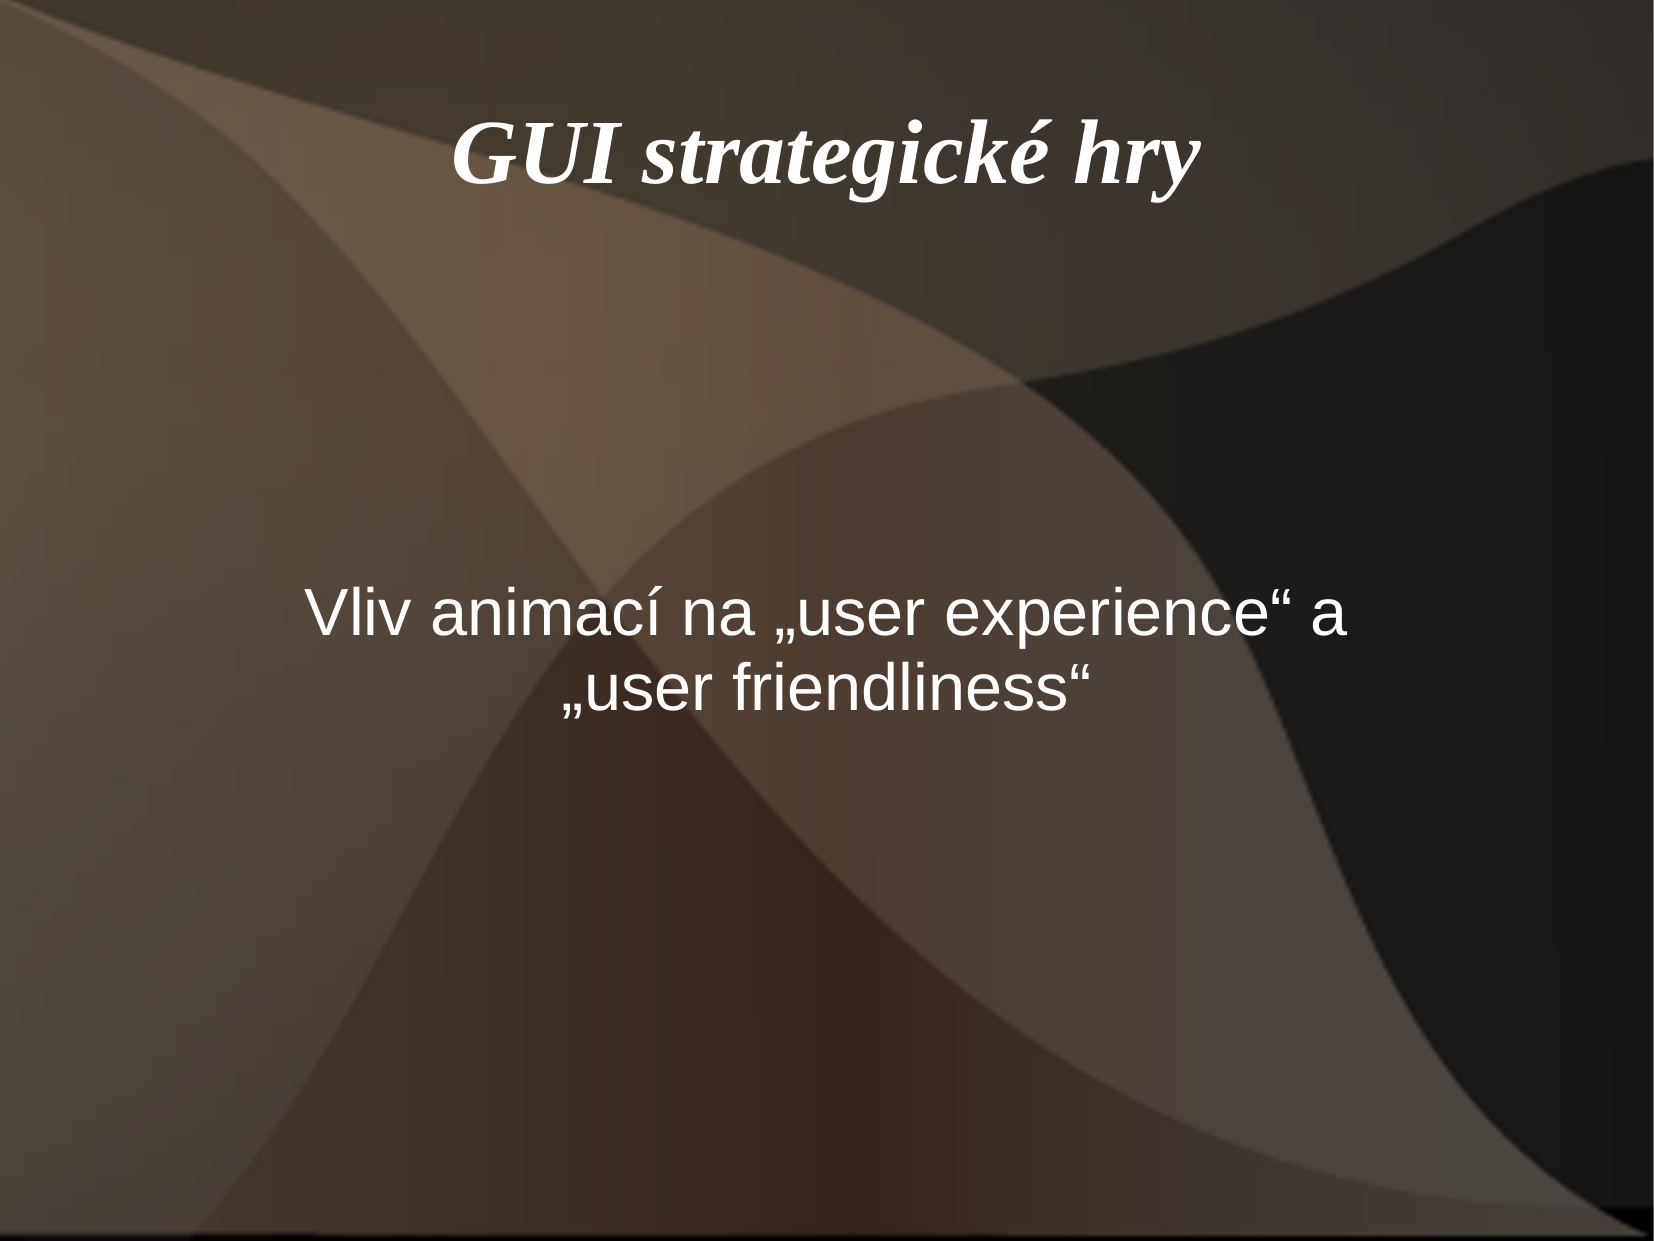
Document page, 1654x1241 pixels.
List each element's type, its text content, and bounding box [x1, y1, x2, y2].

picture [0, 0, 1654, 1241]
title GUI strategické hry [82, 49, 1571, 257]
subtitle Vliv animací na „user experience“ a „user friendliness“ [82, 290, 1571, 1010]
